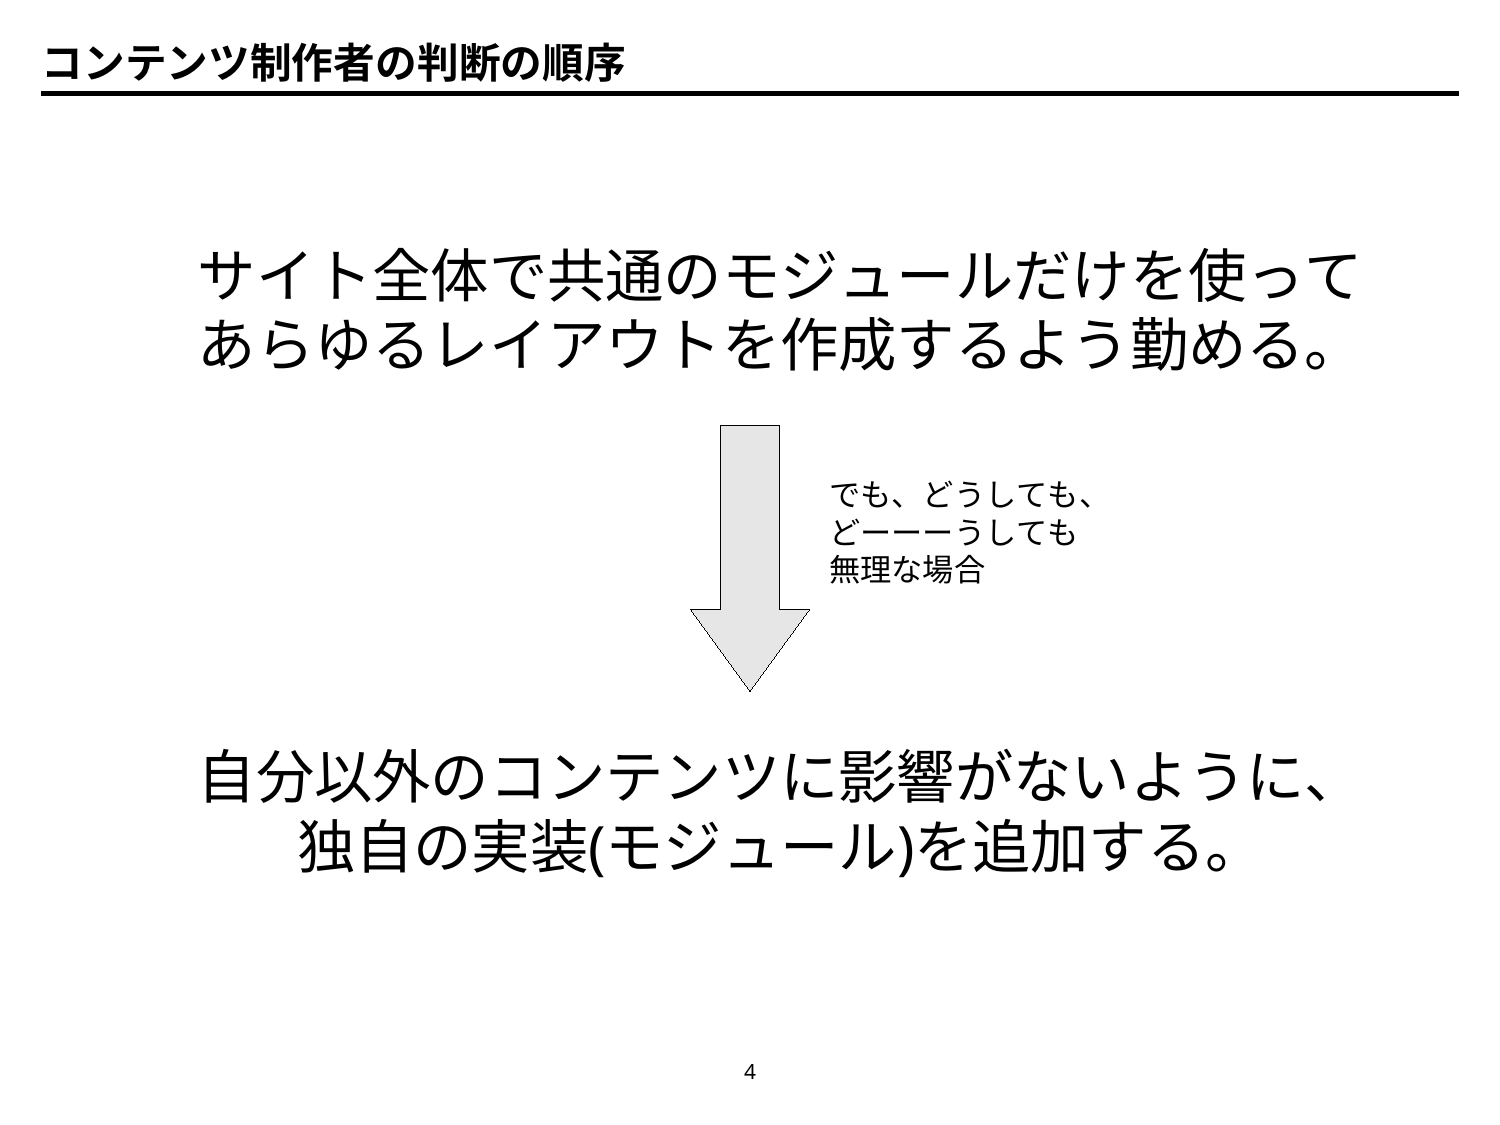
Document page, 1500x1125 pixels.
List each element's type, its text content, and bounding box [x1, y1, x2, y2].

text_box [690, 425, 810, 692]
text_box でも、どうしても、 どーーーうしても 無理な場合 [814, 468, 1126, 596]
title コンテンツ制作者の判断の順序 [41, 27, 1459, 94]
text_box 自分以外のコンテンツに影響がないように、 独自の実装(モジュール)を追加する。 [183, 733, 1378, 889]
text_box サイト全体で共通のモジュールだけを使って あらゆるレイアウトを作成するよう勤める。 [183, 231, 1378, 386]
